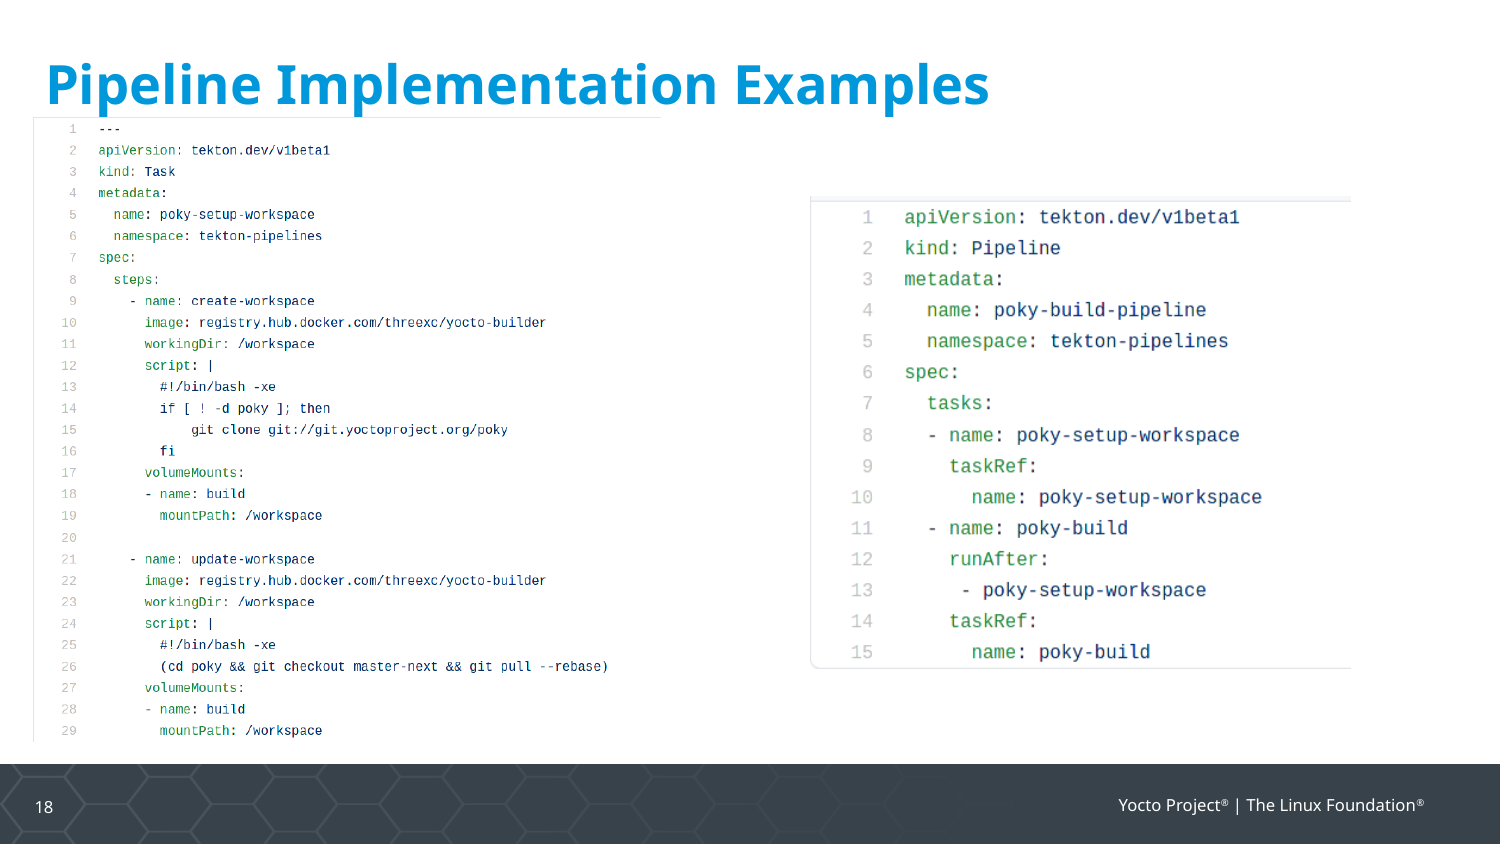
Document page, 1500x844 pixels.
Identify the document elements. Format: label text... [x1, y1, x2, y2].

title Pipeline Implementation Examples [44, 50, 1395, 160]
picture [0, 0, 1500, 844]
